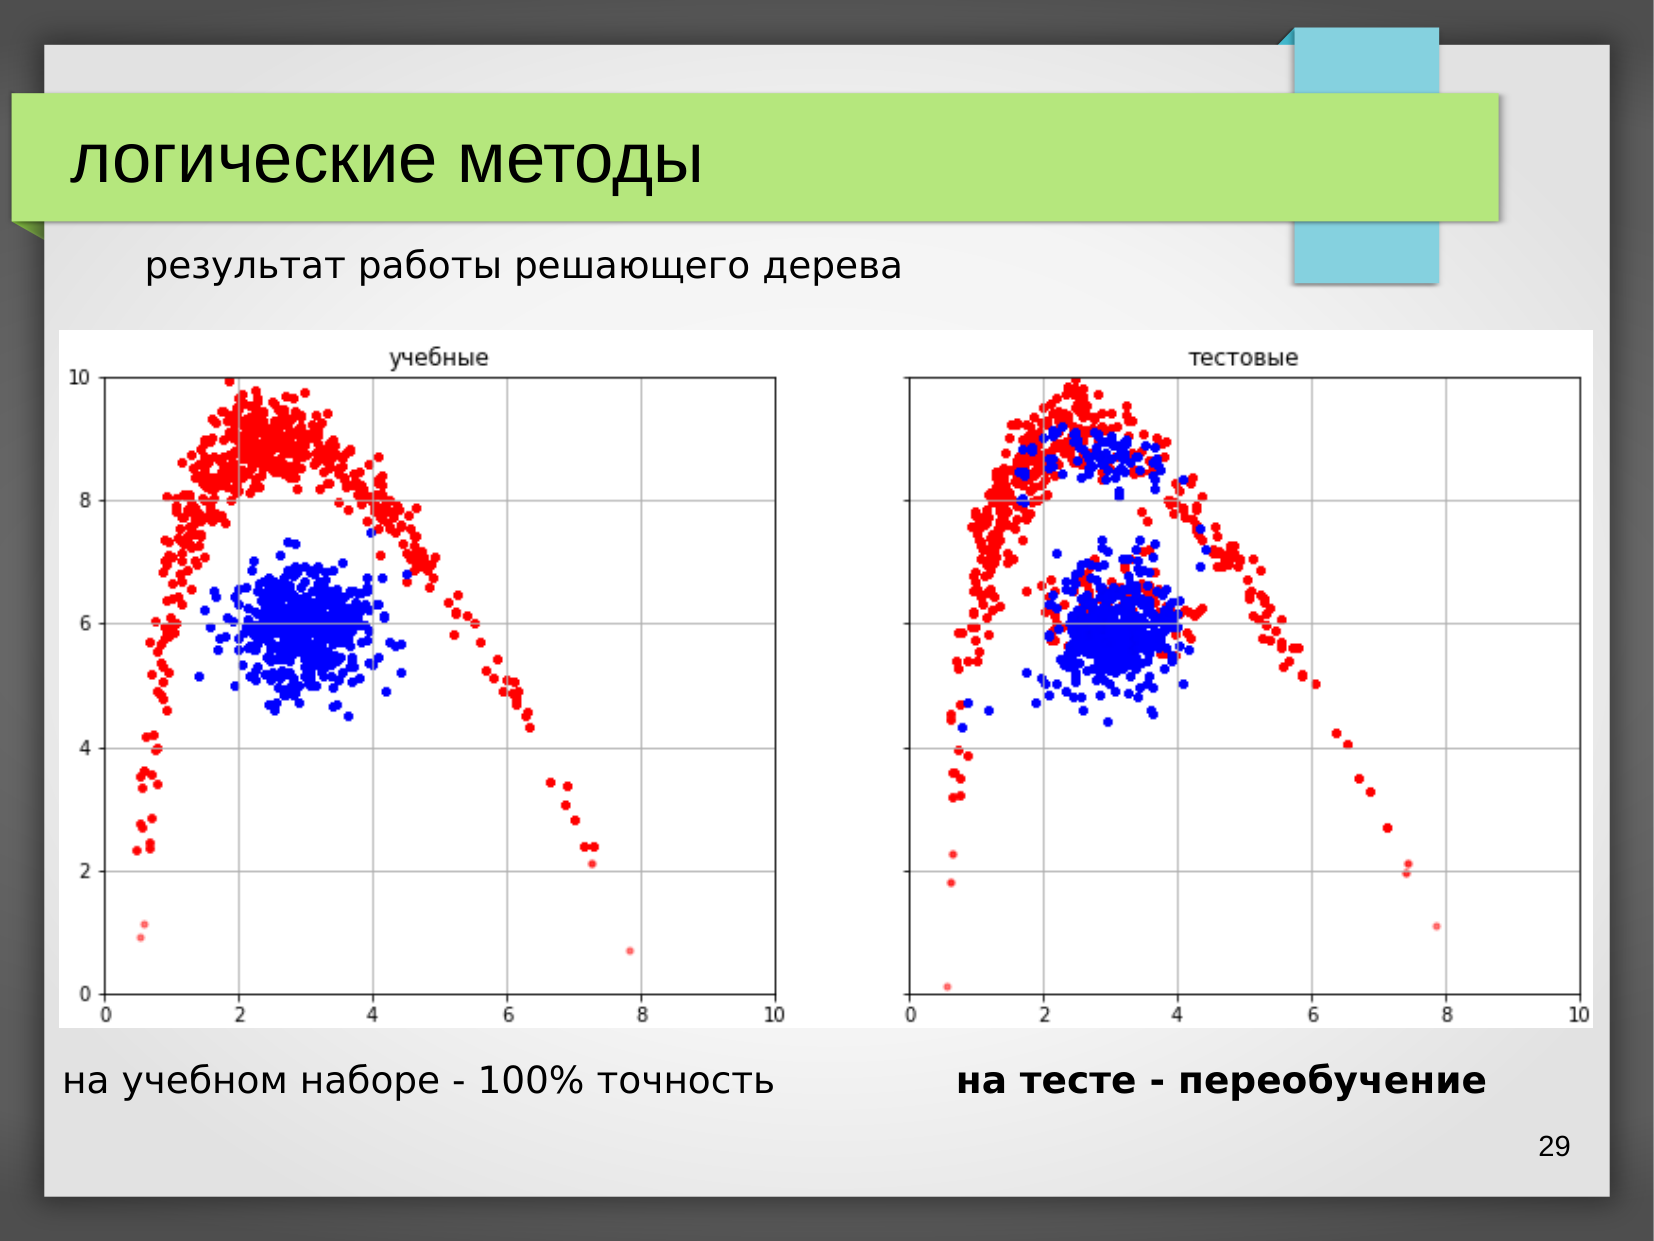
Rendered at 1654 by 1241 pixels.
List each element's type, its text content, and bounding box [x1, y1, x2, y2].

title логические методы [70, 118, 1205, 199]
text_box результат работы решающего дерева [129, 236, 1123, 295]
text_box на учебном наборе - 100% точность на тесте - переобучение [47, 1051, 1595, 1154]
picture [0, 0, 1654, 1241]
